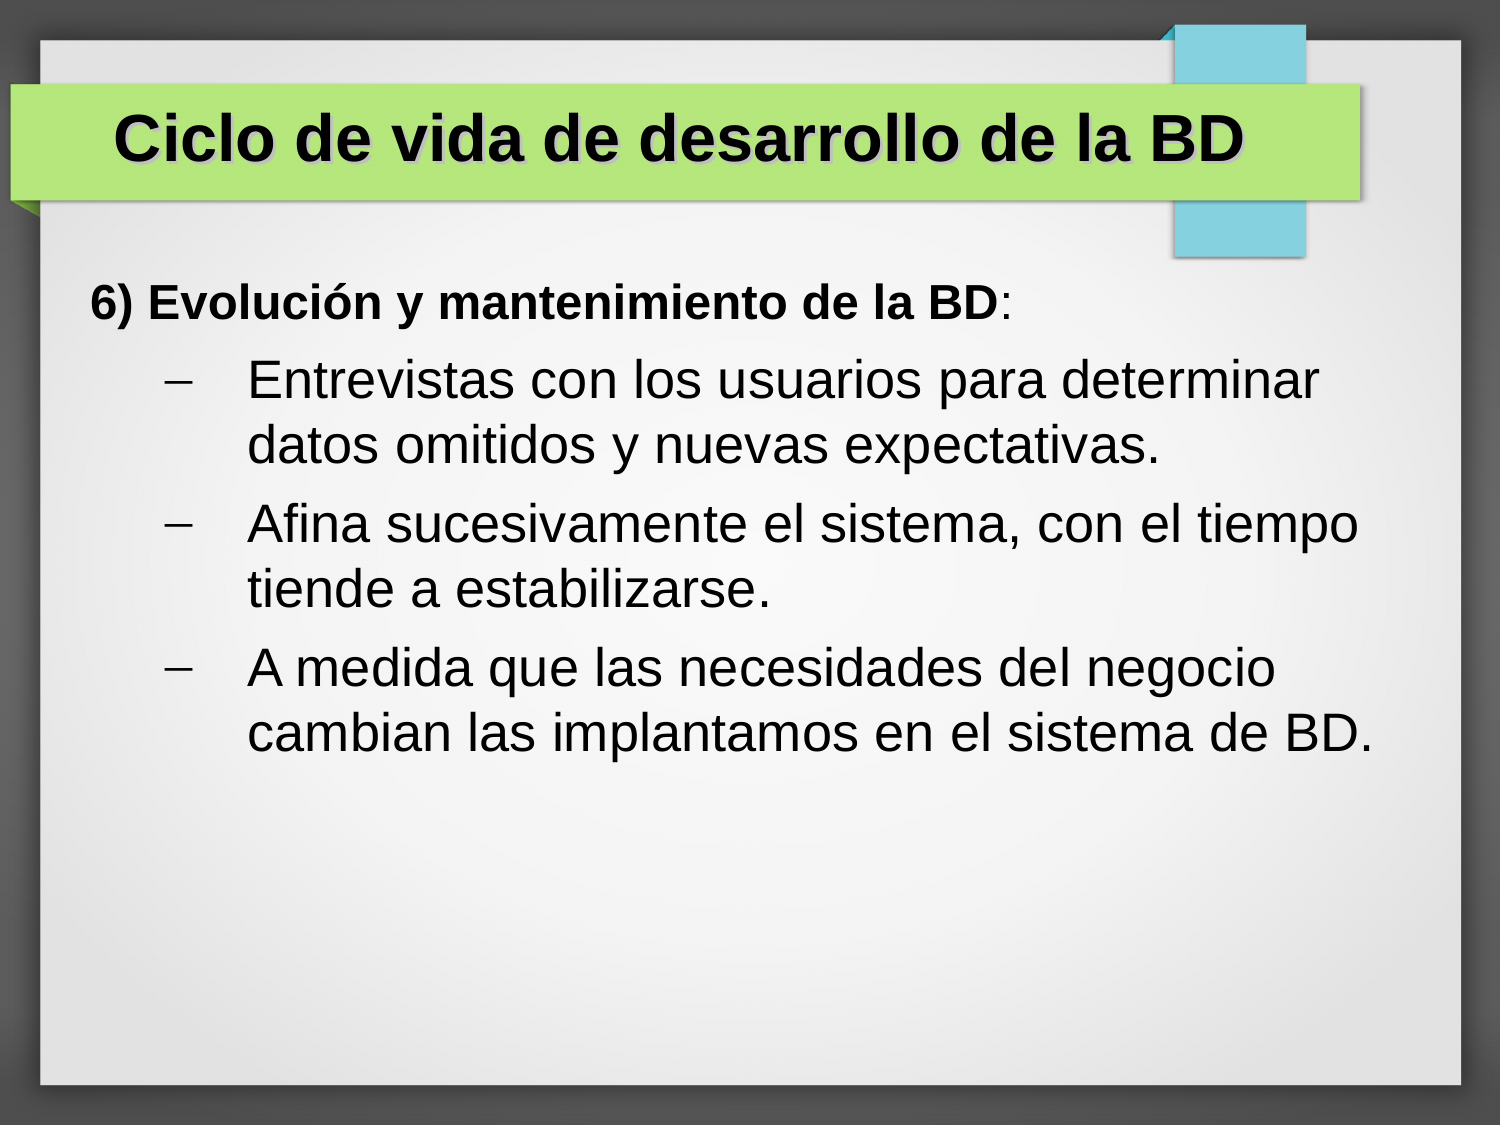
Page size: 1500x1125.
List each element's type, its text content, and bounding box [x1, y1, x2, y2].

picture [0, 0, 1500, 1125]
list 6) Evolución y mantenimiento de la BD: Entrevistas con los usuarios para determinar datos omitidos y nuevas expectativas. Afina sucesivamente el sistema, con el tiempo tiende a estabilizarse. A medida que las necesidades del negocio cambian las implantamos en el sistema de BD. [75, 267, 1426, 921]
title Ciclo de vida de desarrollo de la BD [75, 85, 1347, 193]
